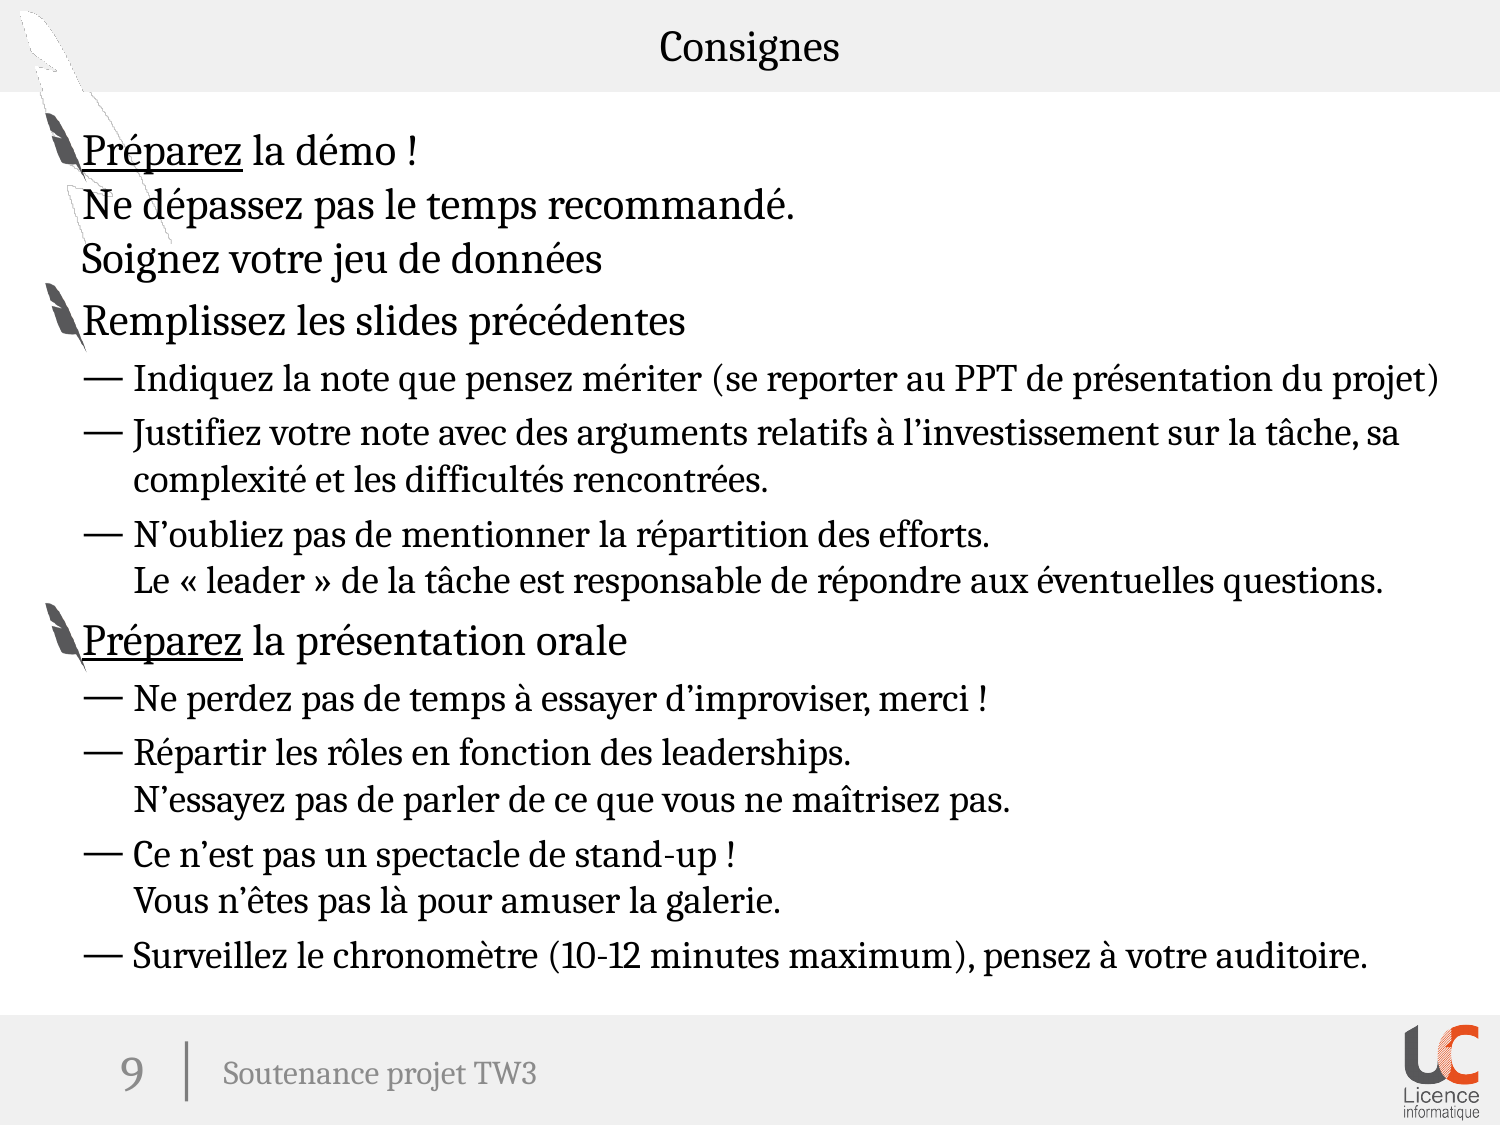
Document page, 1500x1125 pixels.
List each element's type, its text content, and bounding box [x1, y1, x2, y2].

footer Soutenance projet TW3 [208, 1041, 1205, 1102]
slide_number <numéro> [29, 1041, 160, 1102]
title Consignes [75, 9, 1425, 79]
list Préparez la démo ! Ne dépassez pas le temps recommandé. Soignez votre jeu de données Remplissez les slides précédentes Indiquez la note que pensez mériter (se reporter au PPT de présentation du projet) Justifiez votre note avec des arguments relatifs à l’investissement sur la tâche, sa complexité et les difficultés rencontrées. N’oubliez pas de mentionner la répartition des efforts. Le « leader » de la tâche est responsable de répondre aux éventuelles questions. Préparez la présentation orale Ne perdez pas de temps à essayer d’improviser, merci ! Répartir les rôles en fonction des leaderships. N’essayez pas de parler de ce que vous ne maîtrisez pas. Ce n’est pas un spectacle de stand-up ! Vous n’êtes pas là pour amuser la galerie. Surveillez le chronomètre (10-12 minutes maximum), pensez à votre auditoire. [29, 113, 1471, 1012]
picture [1398, 1020, 1484, 1122]
picture [17, 9, 187, 113]
